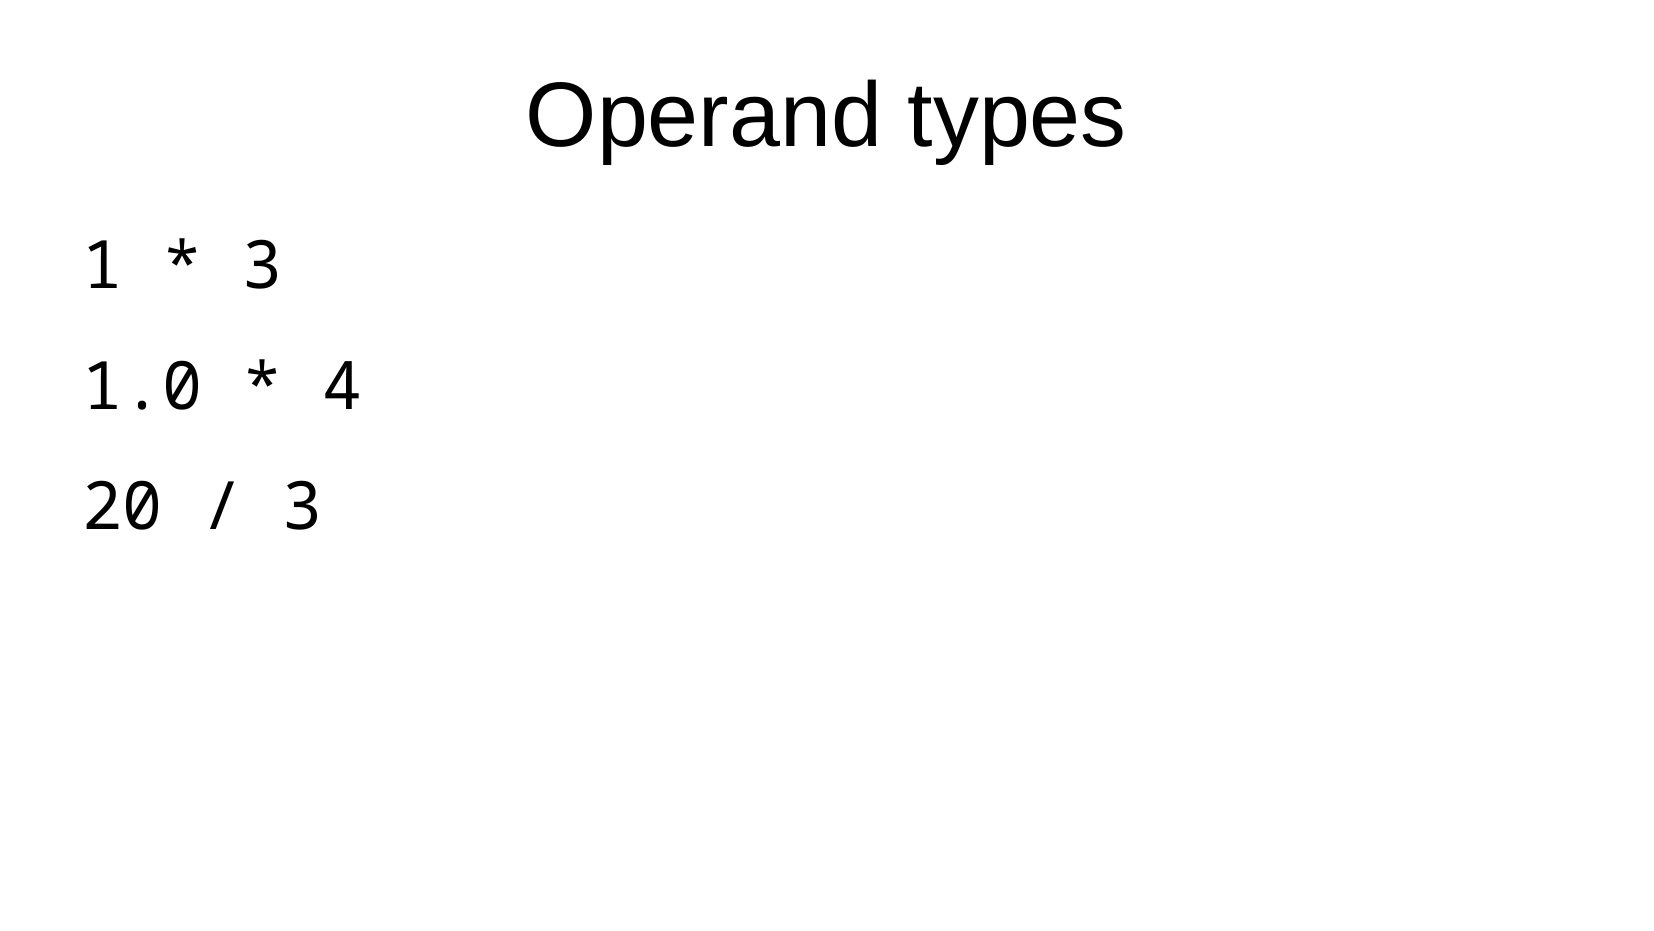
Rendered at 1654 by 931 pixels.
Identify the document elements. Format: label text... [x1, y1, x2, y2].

title Operand types [82, 37, 1571, 193]
list 1 * 3 1.0 * 4 20 / 3 [82, 217, 1571, 758]
